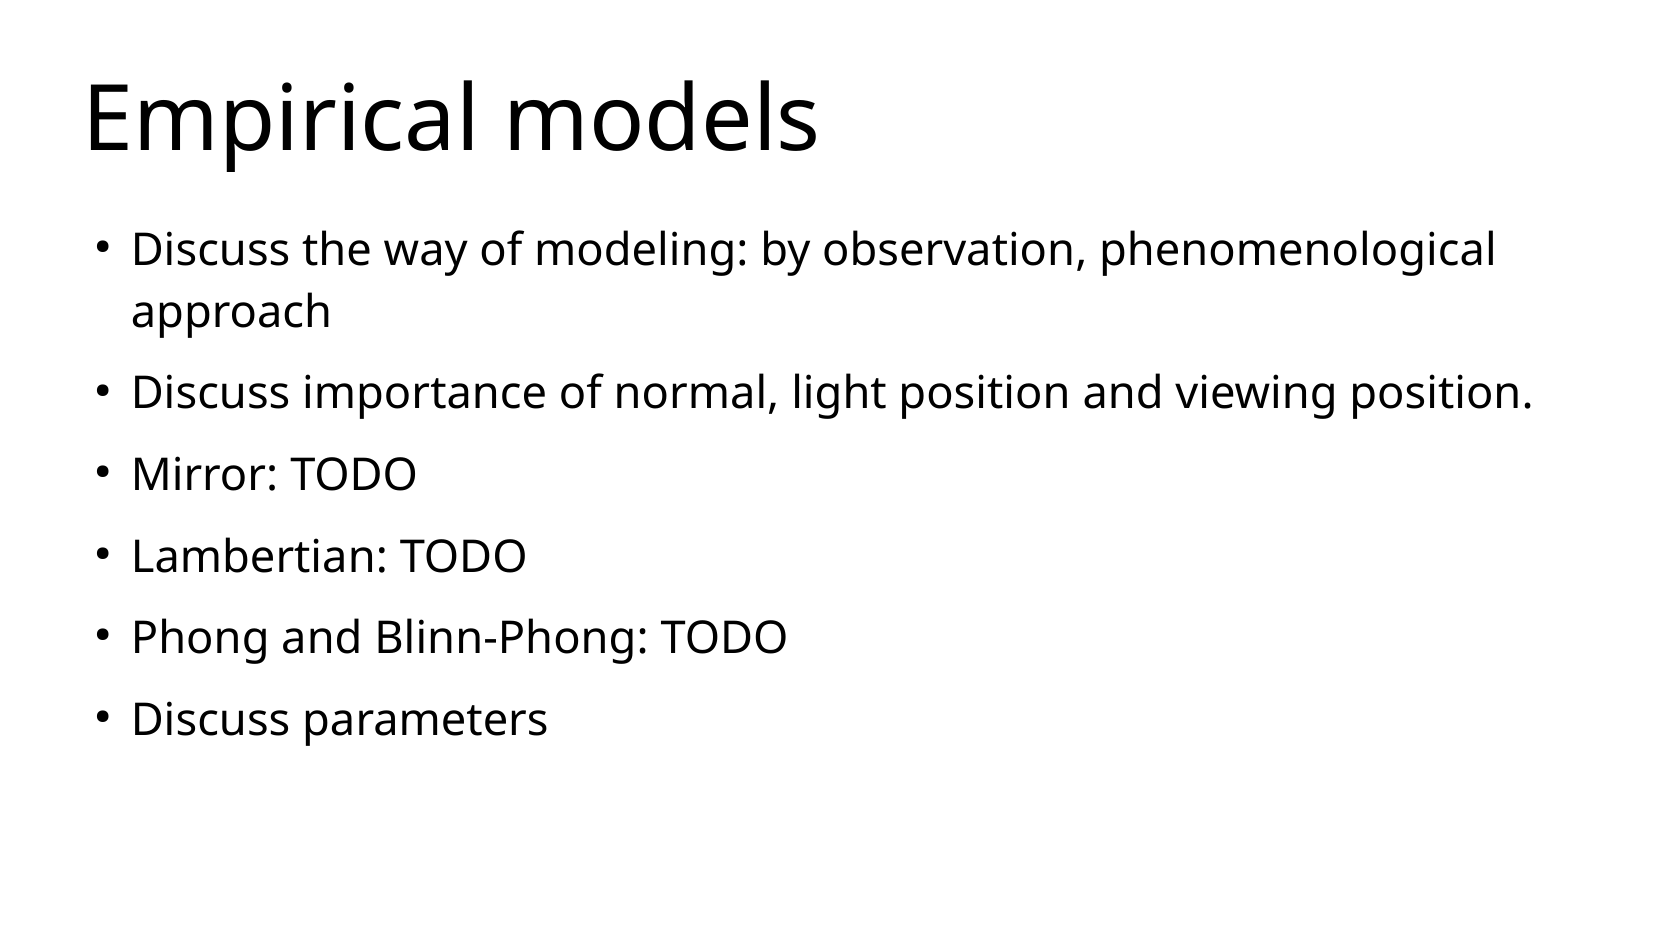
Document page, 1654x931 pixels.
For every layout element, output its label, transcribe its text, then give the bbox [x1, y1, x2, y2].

title Empirical models [82, 37, 1571, 193]
list Discuss the way of modeling: by observation, phenomenological approach Discuss importance of normal, light position and viewing position. Mirror: TODO Lambertian: TODO Phong and Blinn-Phong: TODO Discuss parameters [82, 217, 1571, 758]
